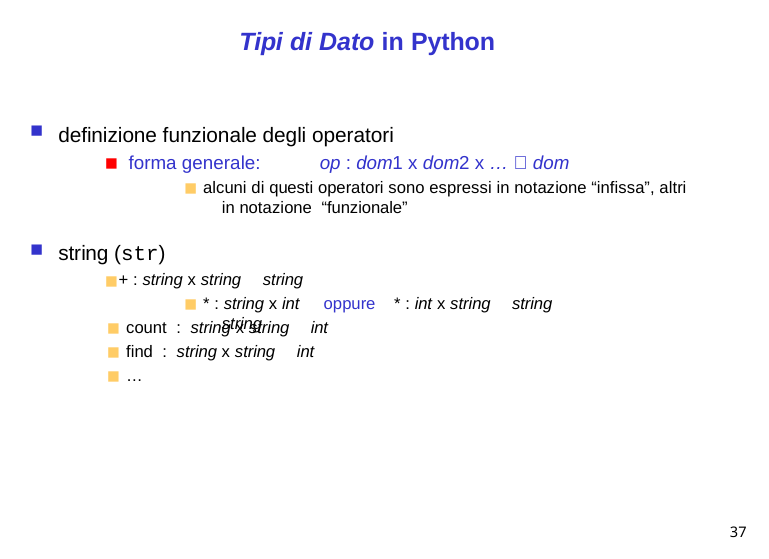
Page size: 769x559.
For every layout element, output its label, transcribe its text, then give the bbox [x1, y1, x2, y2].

text_box string (str) ■ + : string x string  string * : string x int  string [25, 233, 325, 316]
text_box definizione funzionale degli operatori forma generale: op : dom1 x dom2 x …  dom alcuni di questi operatori sono espressi in notazione “infissa”, altri in notazione “funzionale” [25, 114, 703, 220]
text_box oppure [321, 290, 378, 316]
text_box 37 [727, 520, 750, 543]
text_box count : string x string  int find : string x string  int … [103, 310, 333, 388]
title Tipi di Dato in Python [237, 23, 499, 58]
text_box * : int x string  string [392, 290, 569, 316]
